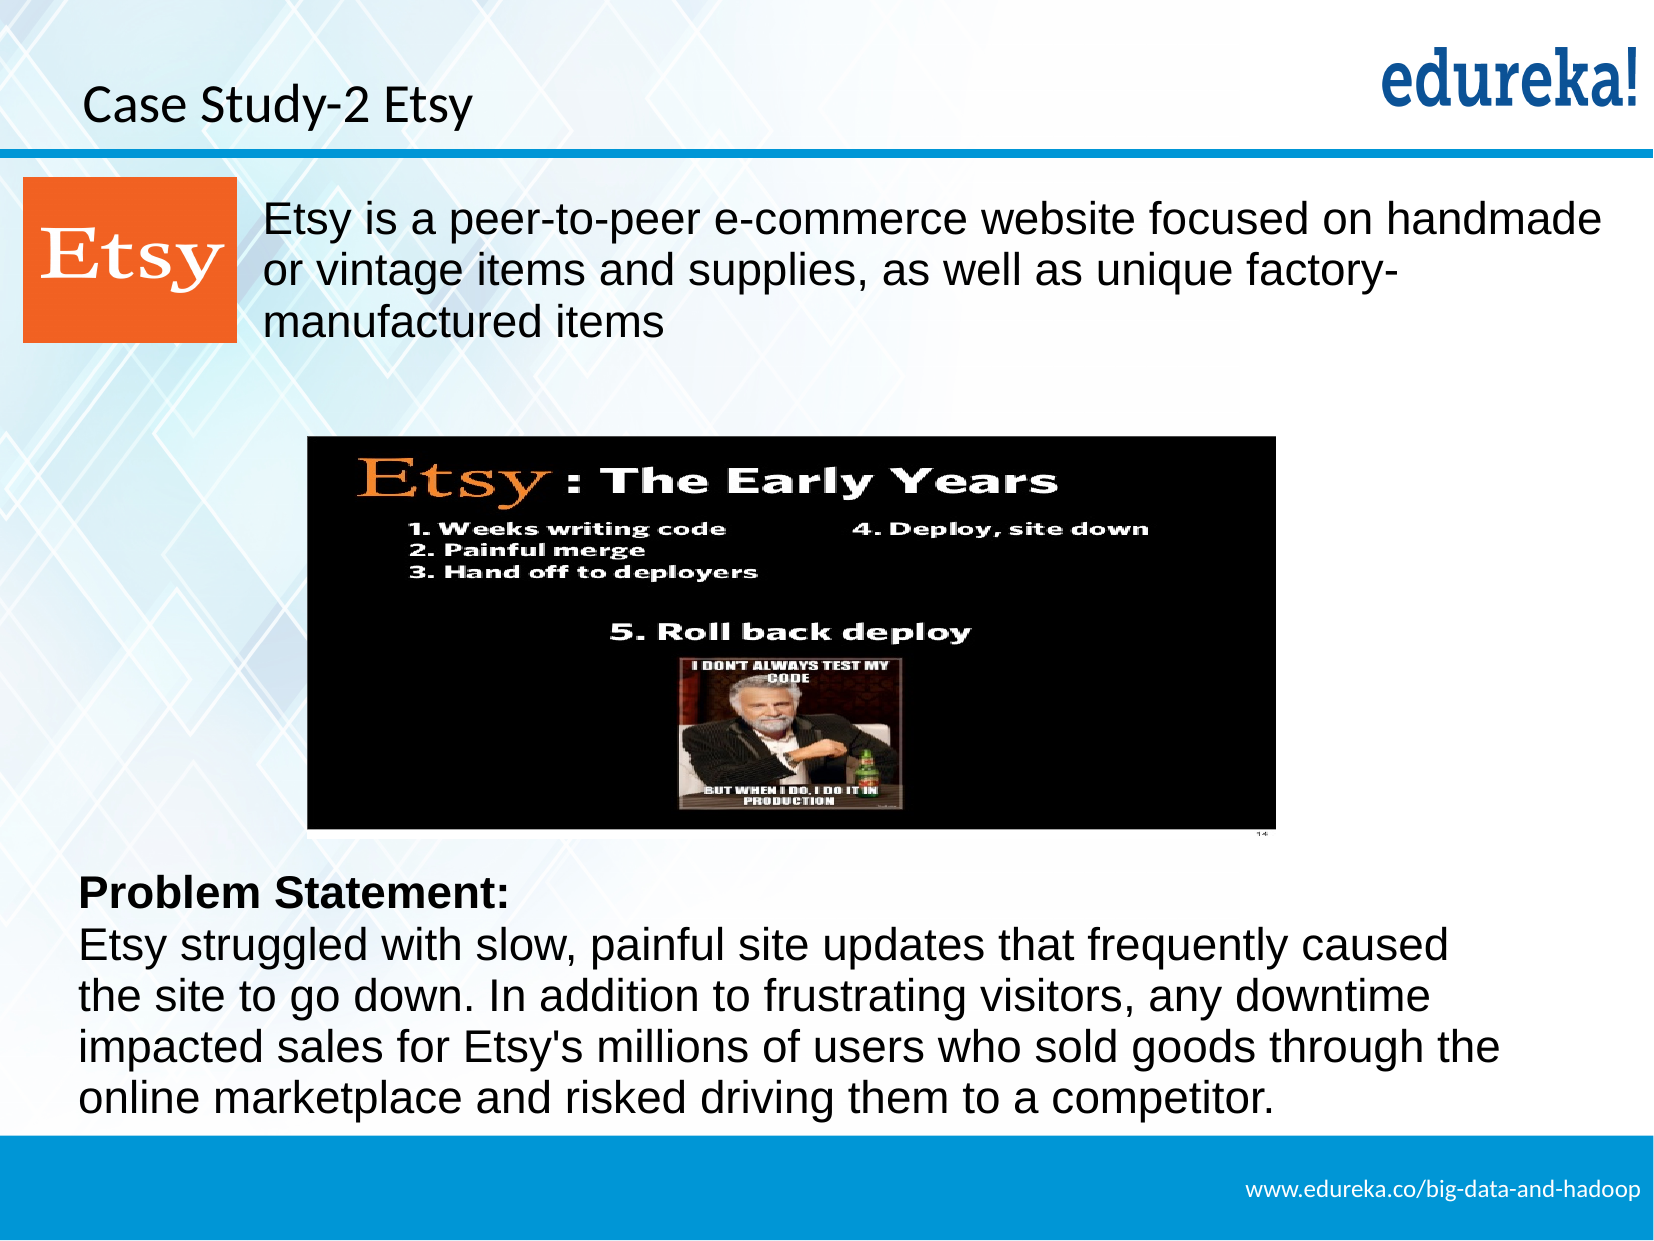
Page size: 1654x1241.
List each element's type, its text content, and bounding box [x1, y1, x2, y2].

title Case Study-2 Etsy [82, 5, 1571, 213]
text_box Etsy is a peer-to-peer e-commerce website focused on handmade or vintage items and supplies, as well as unique factory-manufactured items [248, 185, 1642, 355]
picture [0, 0, 1240, 148]
picture [1571, 47, 1636, 107]
picture [0, 159, 1276, 1135]
text_box Problem Statement: Etsy struggled with slow, painful site updates that frequently caused the site to go down. In addition to frustrating visitors, any downtime impacted sales for Etsy's millions of users who sold goods through the online marketplace and risked driving them to a competitor. [63, 860, 1540, 1132]
